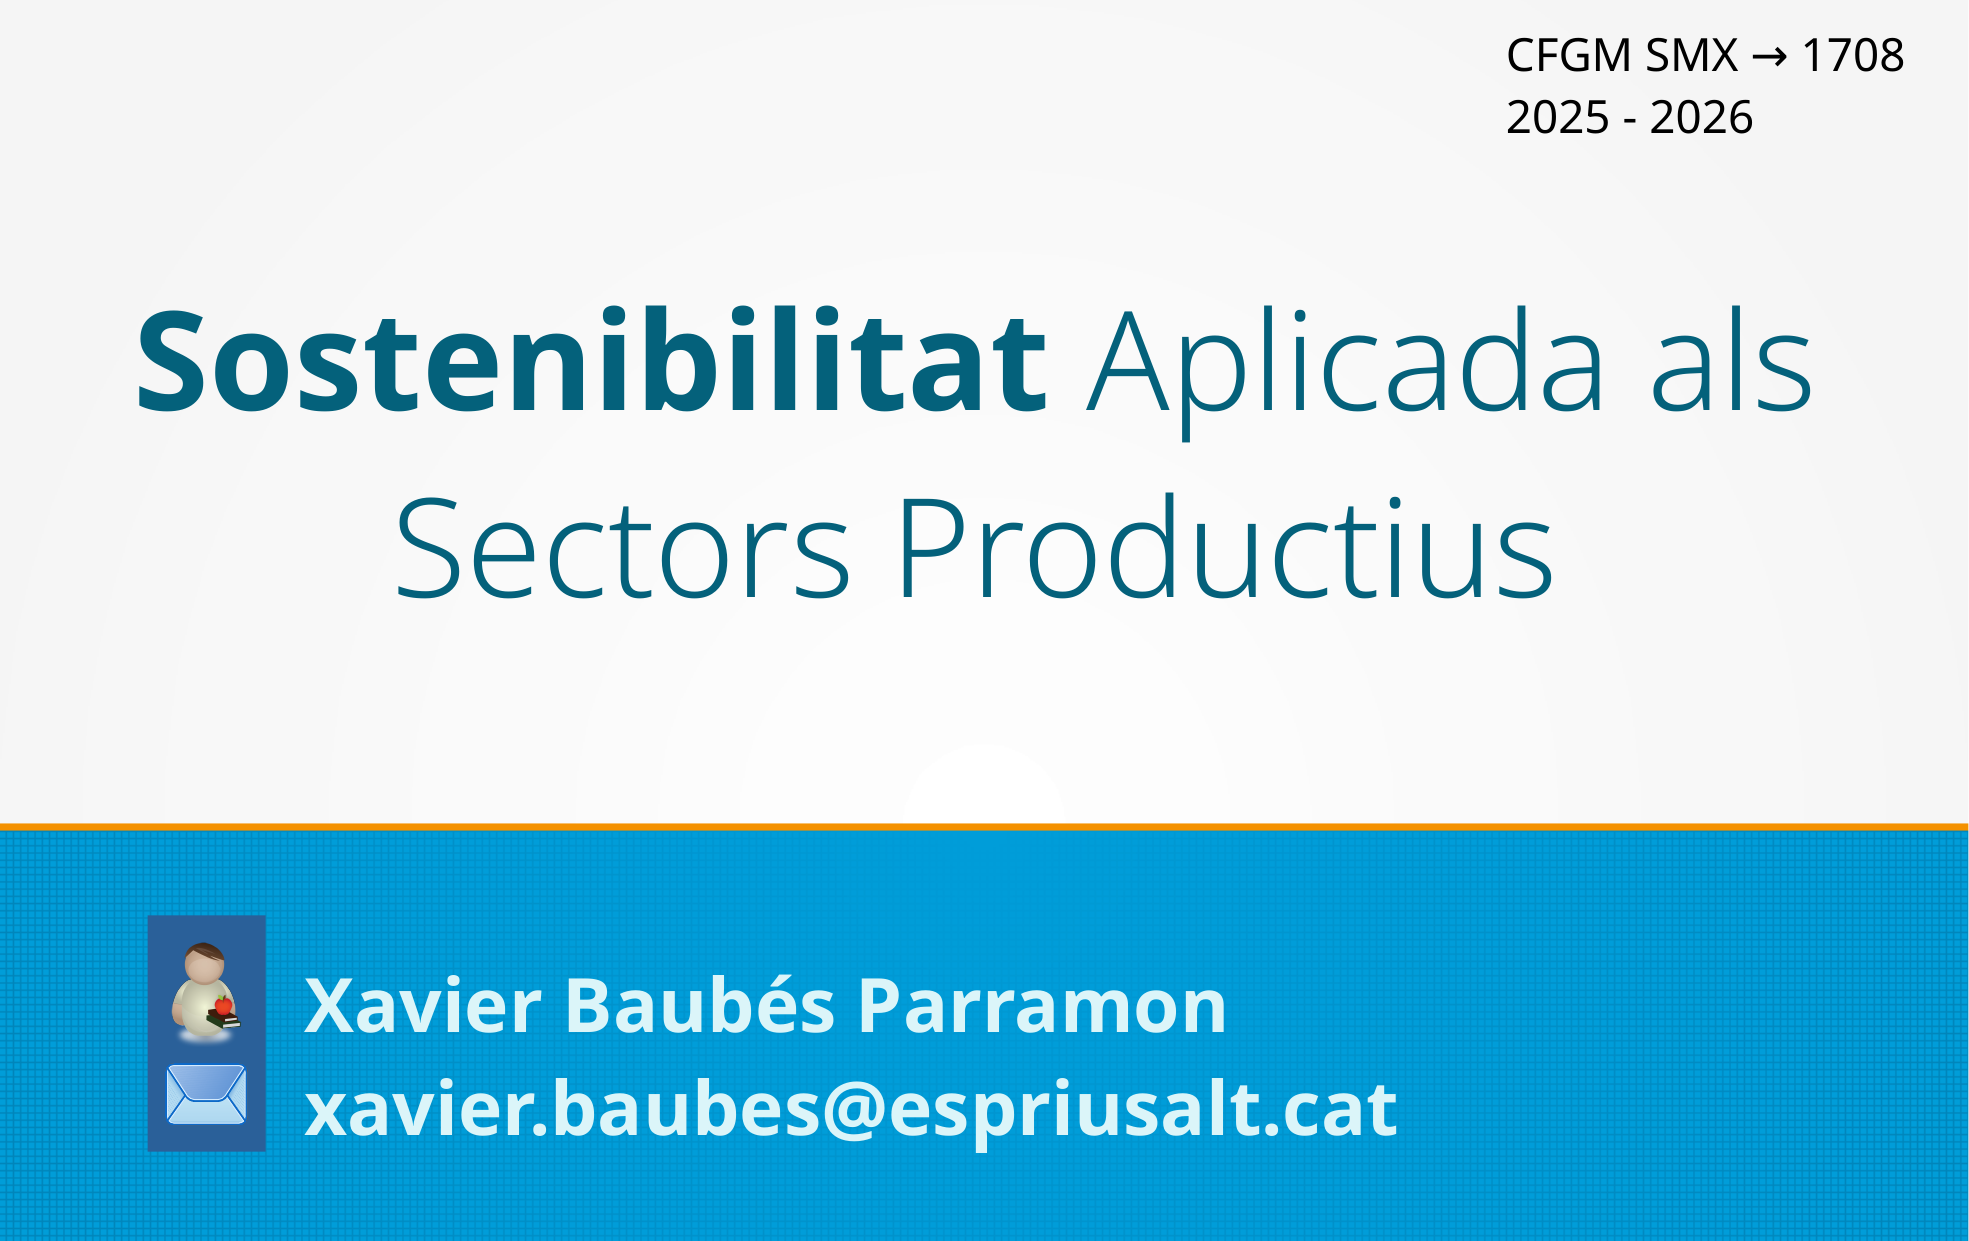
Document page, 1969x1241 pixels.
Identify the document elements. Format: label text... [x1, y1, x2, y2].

subtitle Xavier Baubés Parramon xavier.baubes@espriusalt.cat [82, 850, 1853, 1241]
text_box CFGM SMX → 1708 2025 - 2026 [1500, 0, 1943, 178]
picture [153, 933, 260, 1148]
picture [0, 0, 1969, 830]
text_box [147, 915, 266, 1152]
title Sostenibilitat Aplicada als Sectors Productius [90, 259, 1862, 638]
